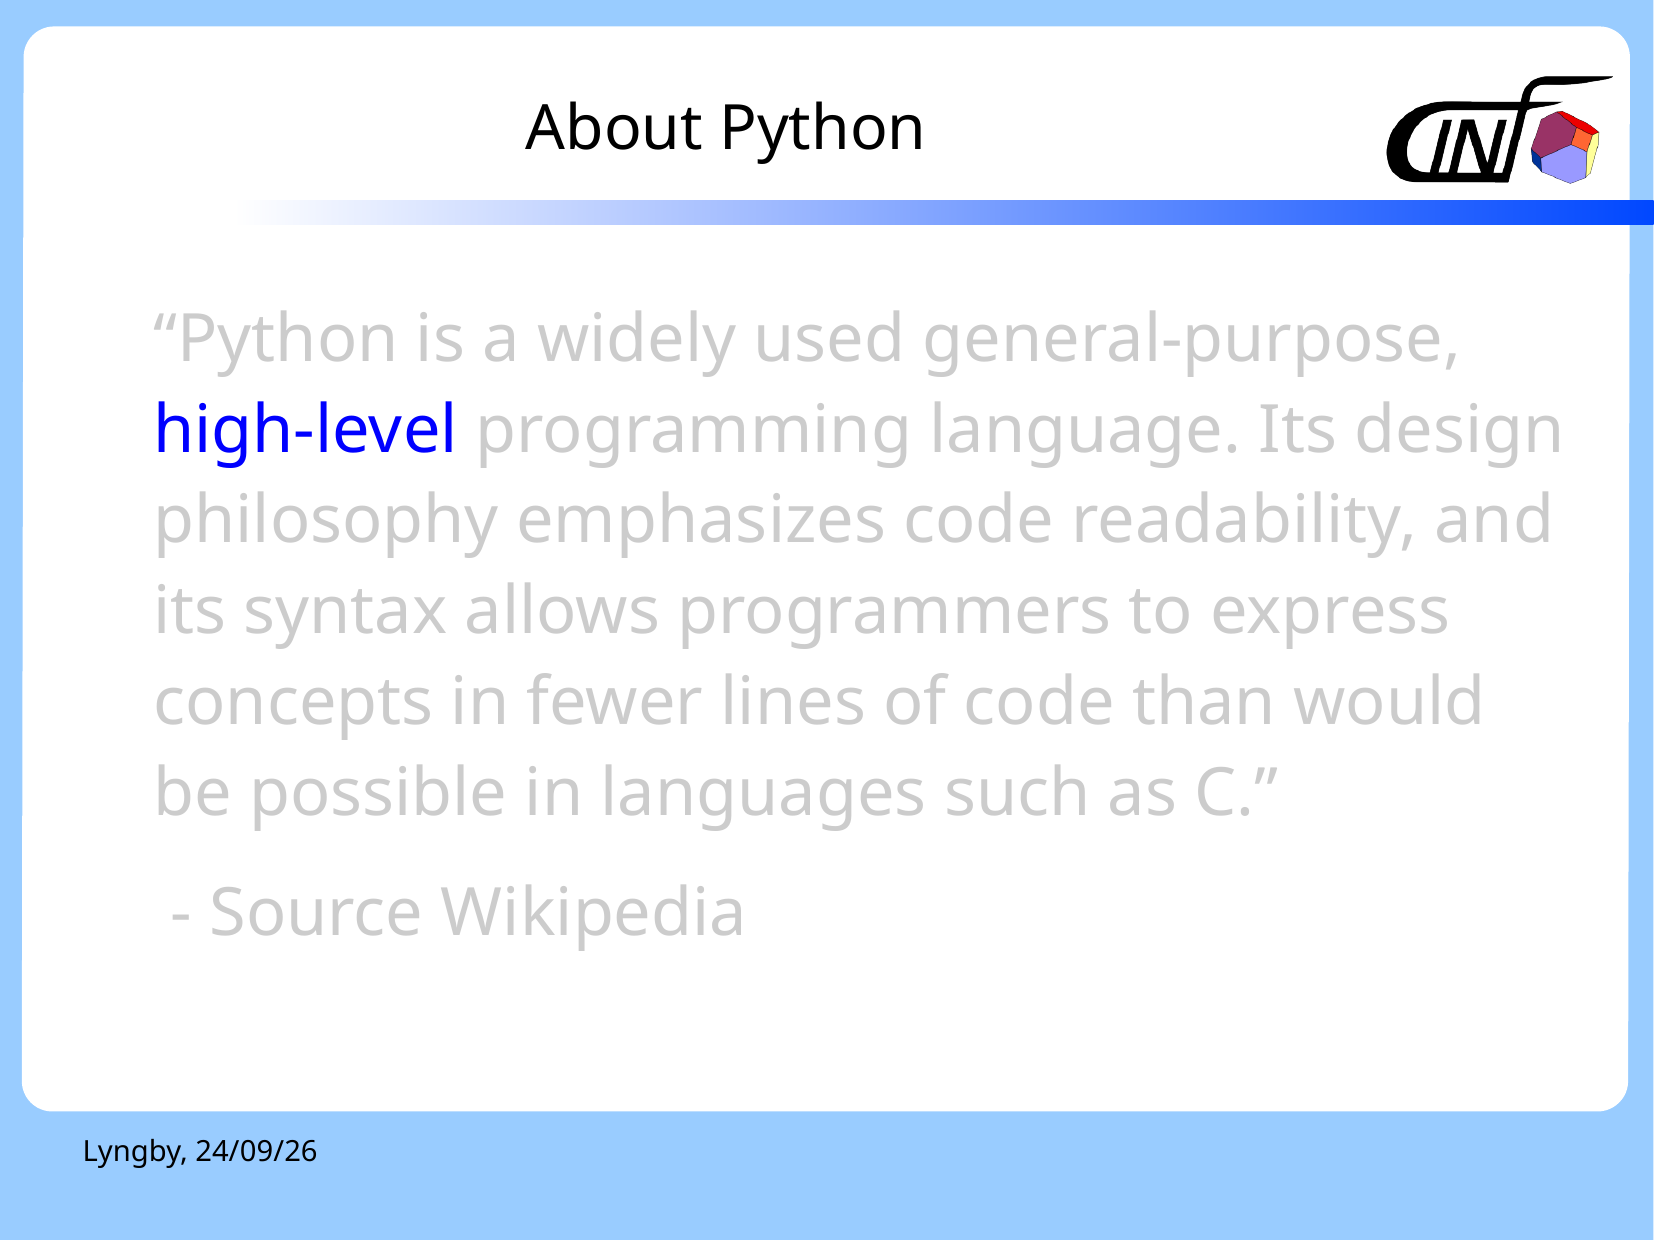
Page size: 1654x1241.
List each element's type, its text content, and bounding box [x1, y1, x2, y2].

text_box 1442 [956, 201, 961, 224]
title About Python [82, 49, 1371, 201]
picture [1386, 76, 1613, 184]
list “Python is a widely used general-purpose, high-level programming language. Its design philosophy emphasizes code readability, and its syntax allows programmers to express concepts in fewer lines of code than would be possible in languages such as C.” - Source Wikipedia [82, 290, 1571, 1010]
